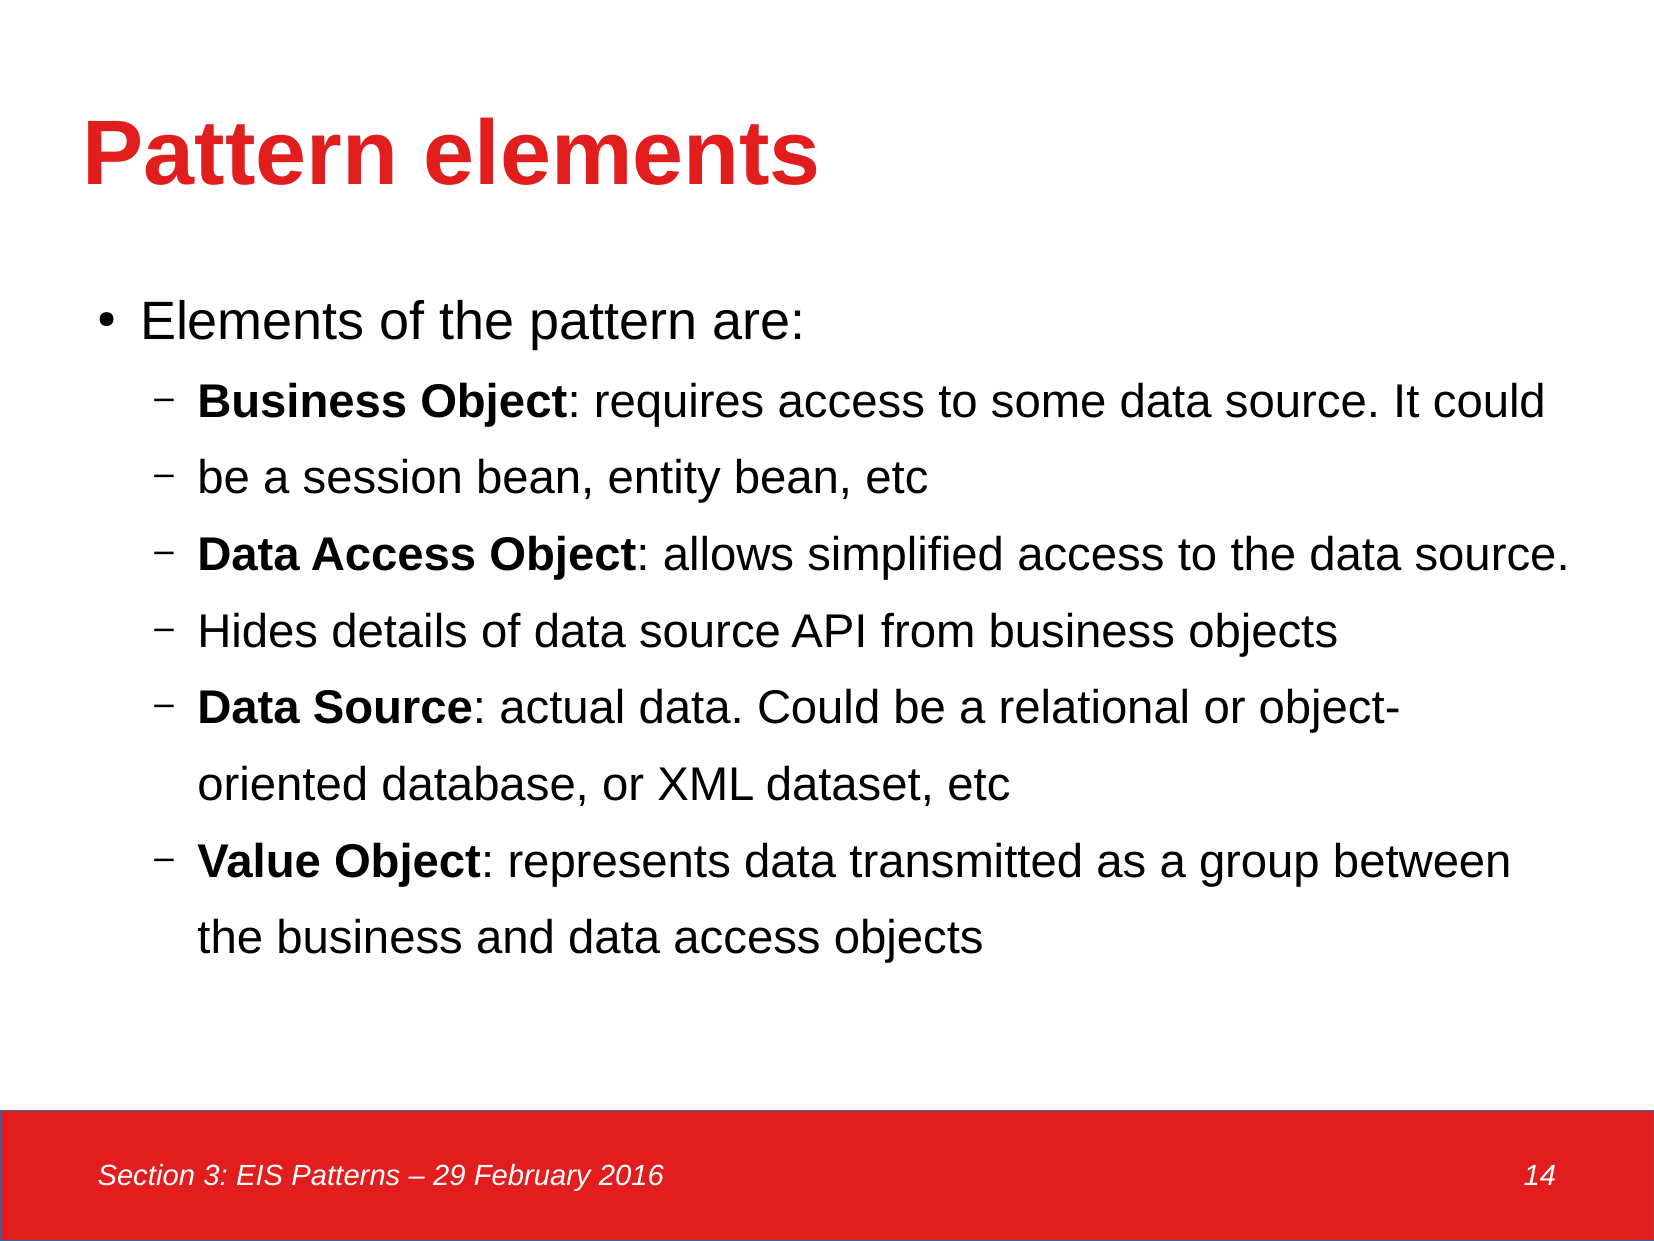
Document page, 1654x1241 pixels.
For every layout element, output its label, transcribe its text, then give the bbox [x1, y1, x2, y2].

title Pattern elements [82, 49, 1571, 257]
list Elements of the pattern are: Business Object: requires access to some data source. It could be a session bean, entity bean, etc Data Access Object: allows simplified access to the data source. Hides details of data source API from business objects Data Source: actual data. Could be a relational or object-oriented database, or XML dataset, etc Value Object: represents data transmitted as a group between the business and data access objects [82, 290, 1571, 1010]
